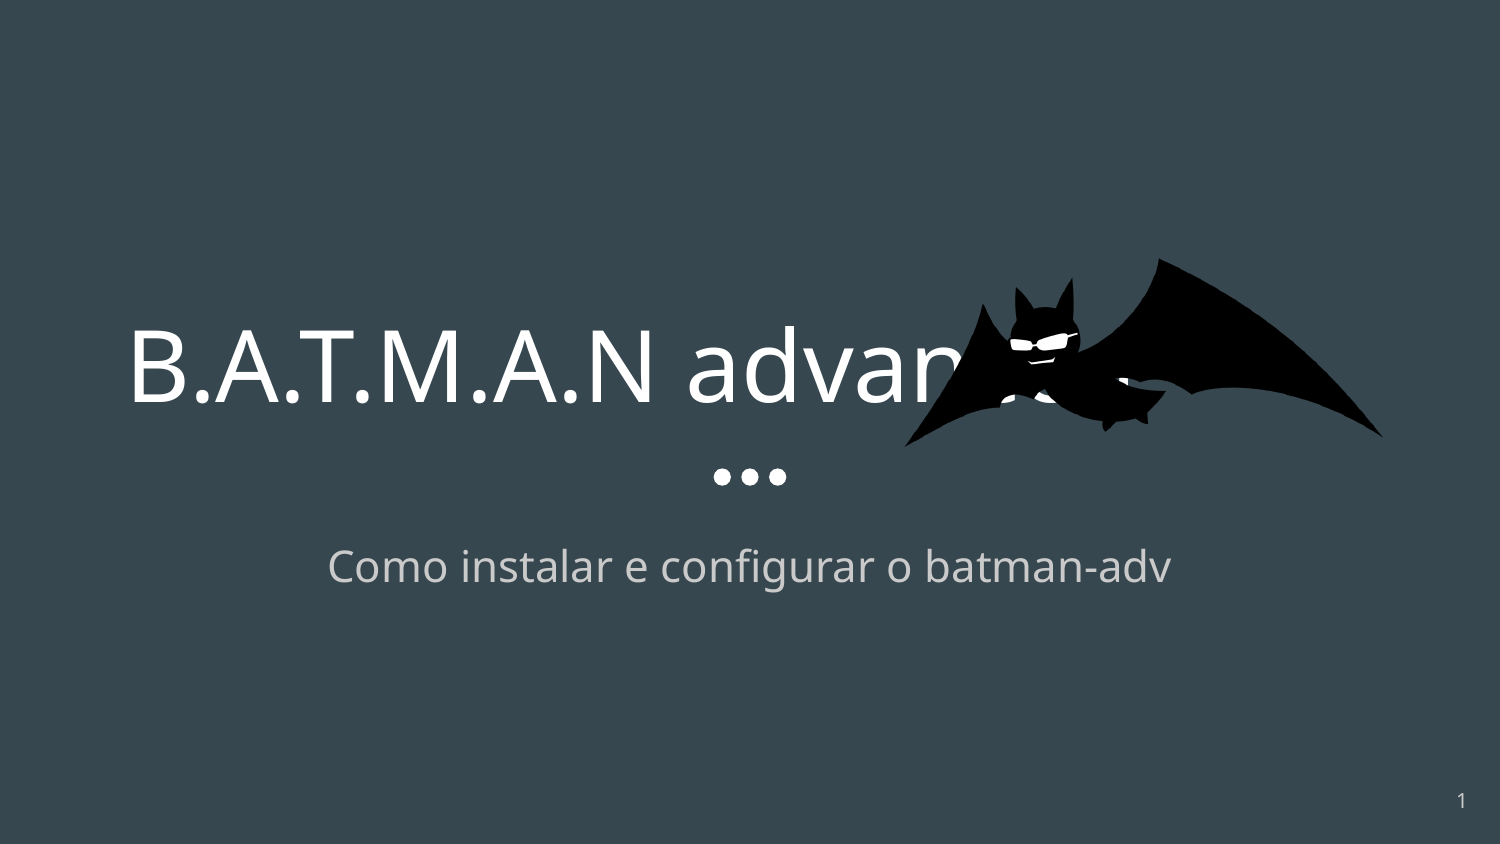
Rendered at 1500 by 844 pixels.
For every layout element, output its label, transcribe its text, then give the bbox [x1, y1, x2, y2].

title B.A.T.M.A.N advanced [110, 162, 1390, 447]
subtitle Como instalar e configurar o batman-adv [110, 520, 1390, 651]
picture [904, 258, 1383, 447]
slide_number <number> [1392, 767, 1483, 833]
